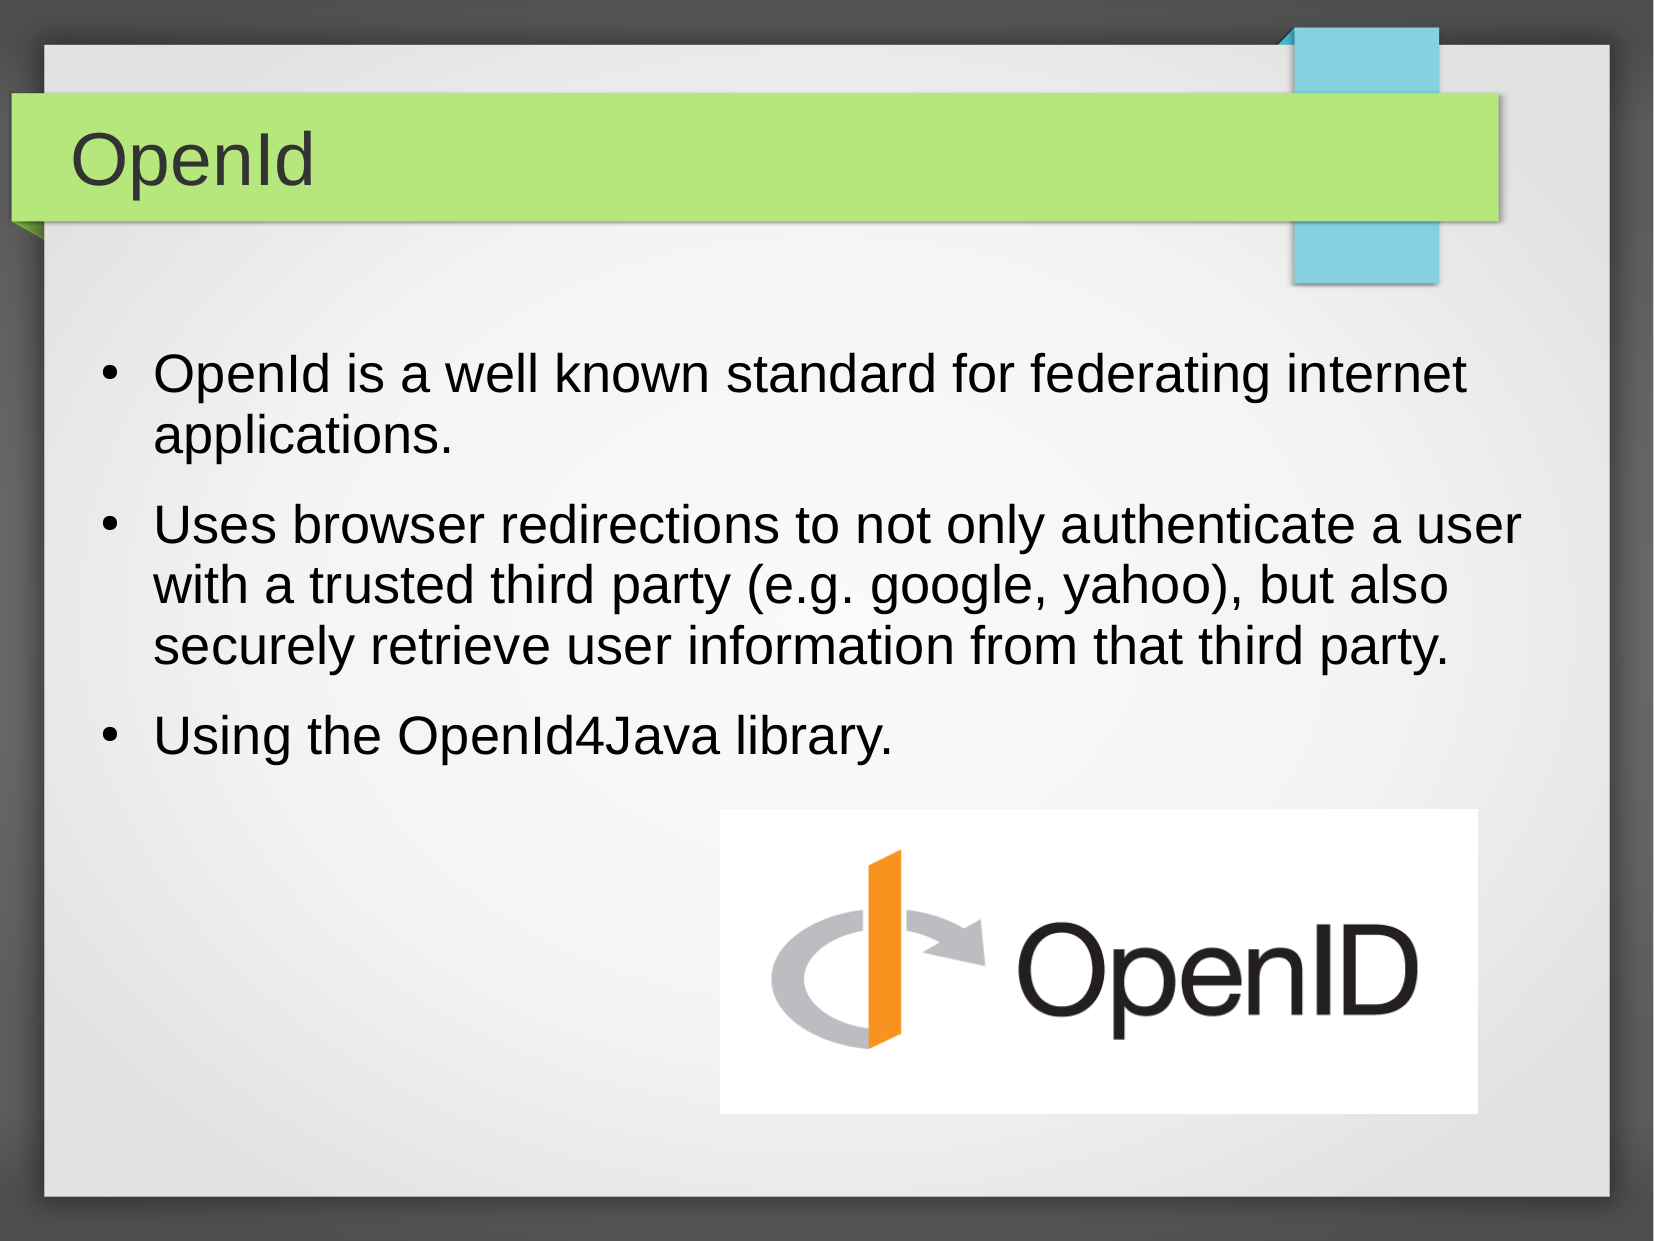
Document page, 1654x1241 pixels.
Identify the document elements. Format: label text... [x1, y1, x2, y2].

picture [0, 0, 1654, 1241]
list OpenId is a well known standard for federating internet applications. Uses browser redirections to not only authenticate a user with a trusted third party (e.g. google, yahoo), but also securely retrieve user information from that third party. Using the OpenId4Java library. [82, 343, 1538, 1063]
title OpenId [70, 106, 1229, 213]
